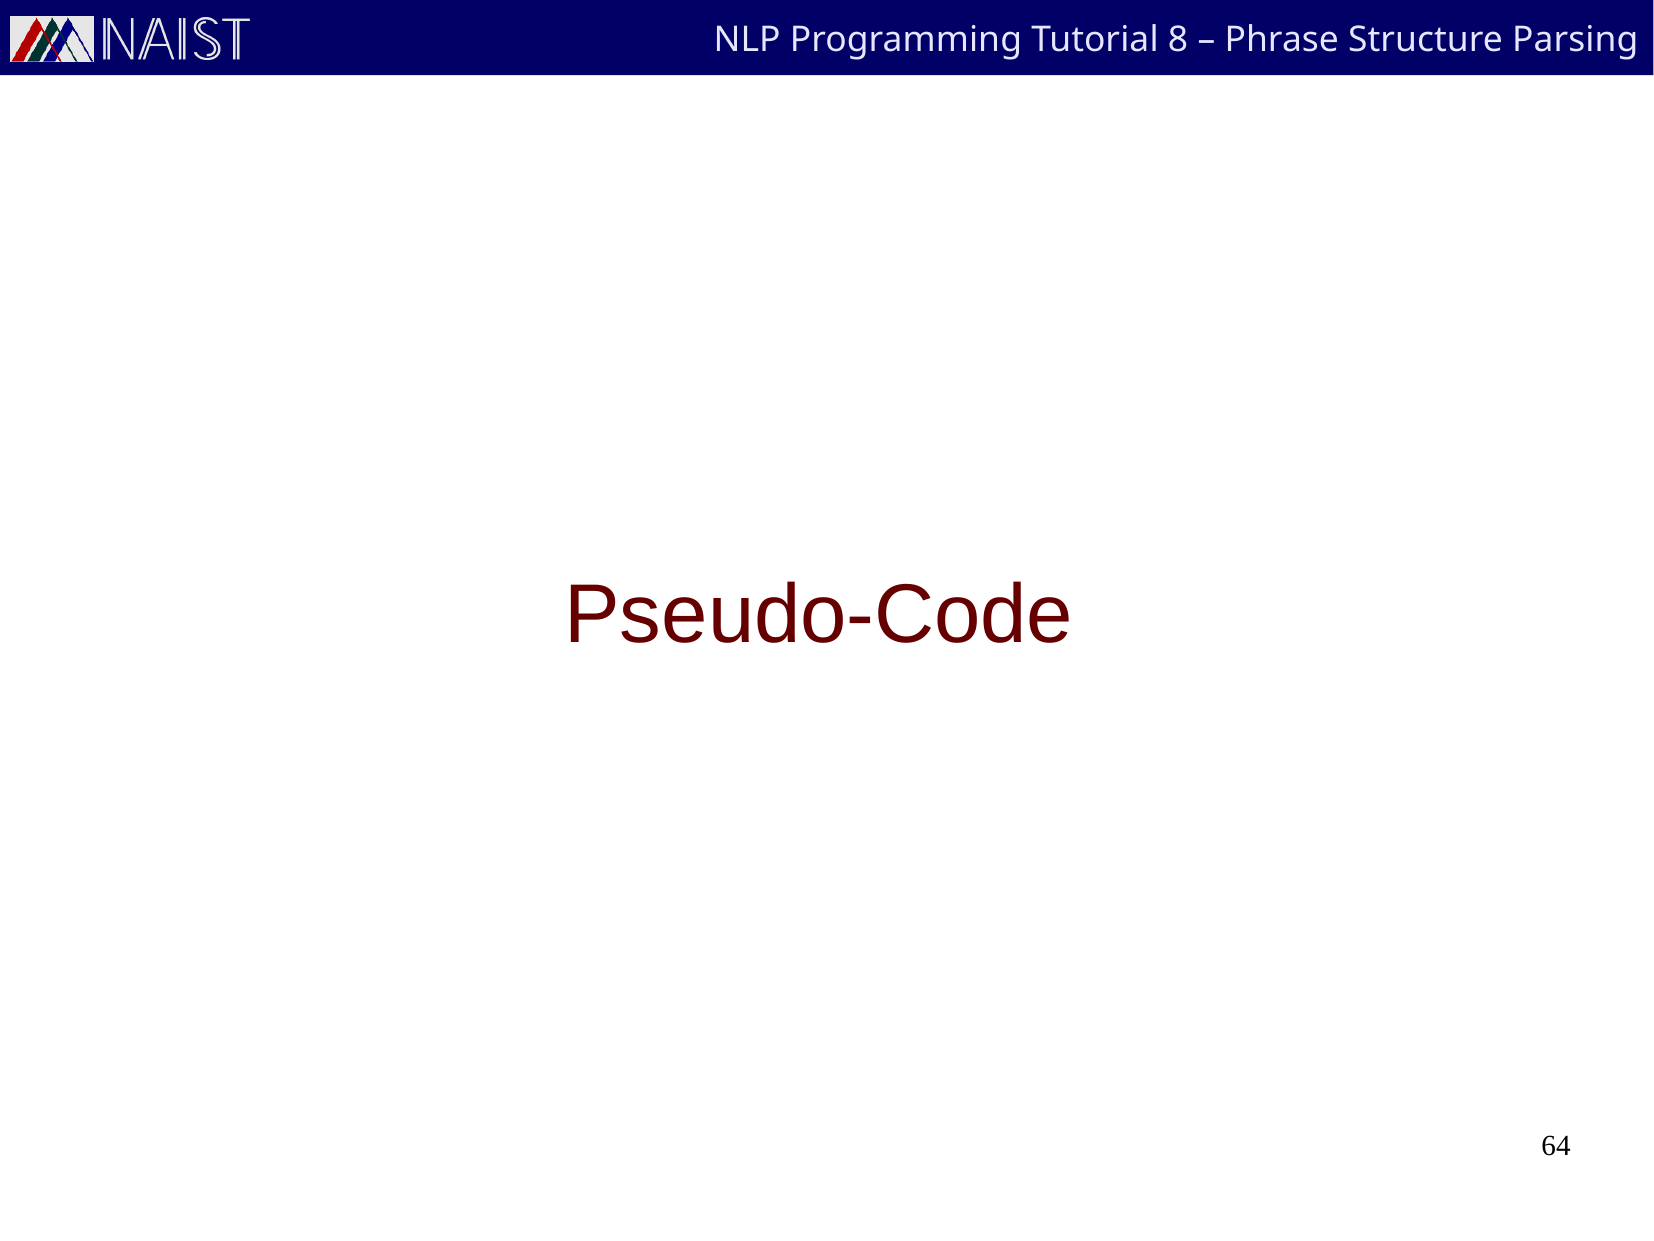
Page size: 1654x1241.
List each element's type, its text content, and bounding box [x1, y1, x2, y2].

picture [102, 17, 251, 60]
title Pseudo-Code [75, 518, 1564, 710]
picture [10, 16, 94, 62]
